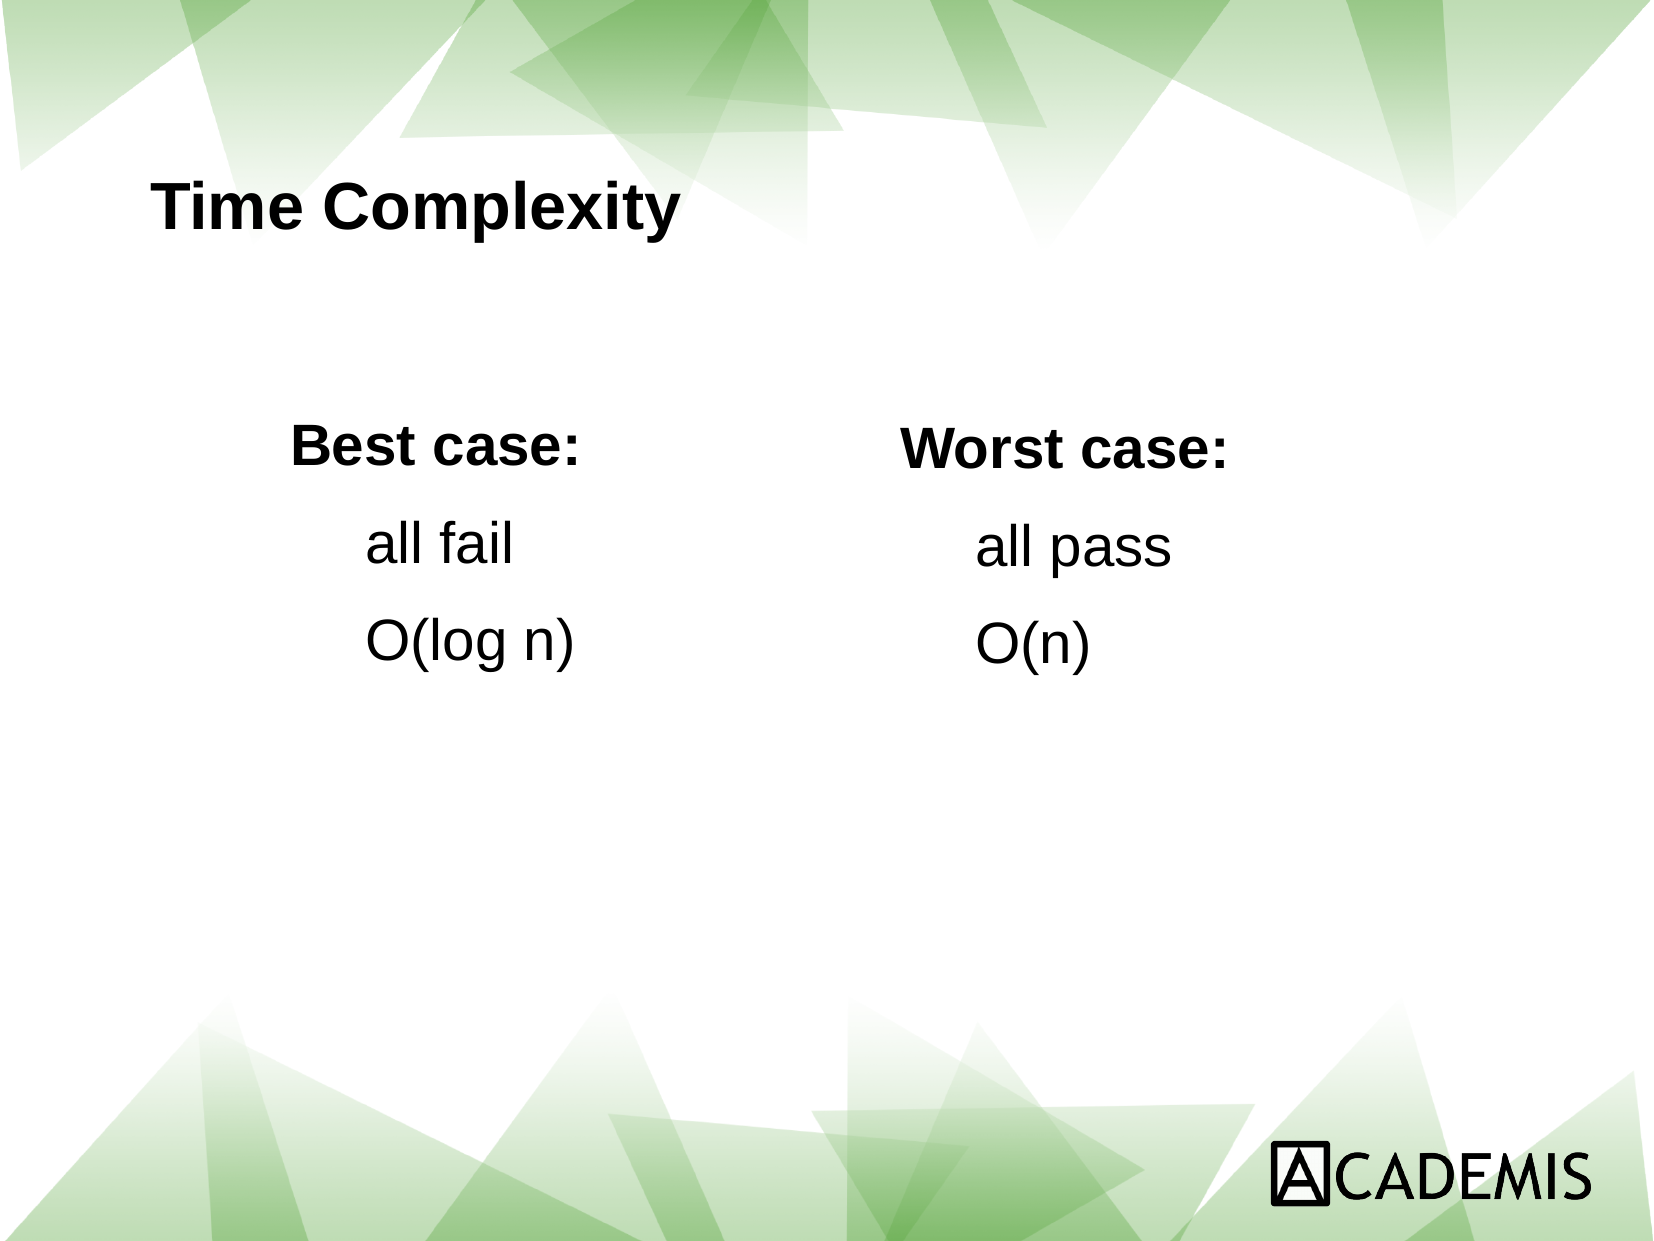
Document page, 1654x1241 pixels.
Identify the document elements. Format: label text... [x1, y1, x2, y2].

text_box Worst case: all pass O(n) [900, 398, 1260, 661]
text_box Time Complexity [150, 150, 1085, 225]
title Best case: all fail O(log n) [290, 395, 1246, 723]
picture [0, 0, 1654, 256]
picture [2, 985, 1653, 1241]
